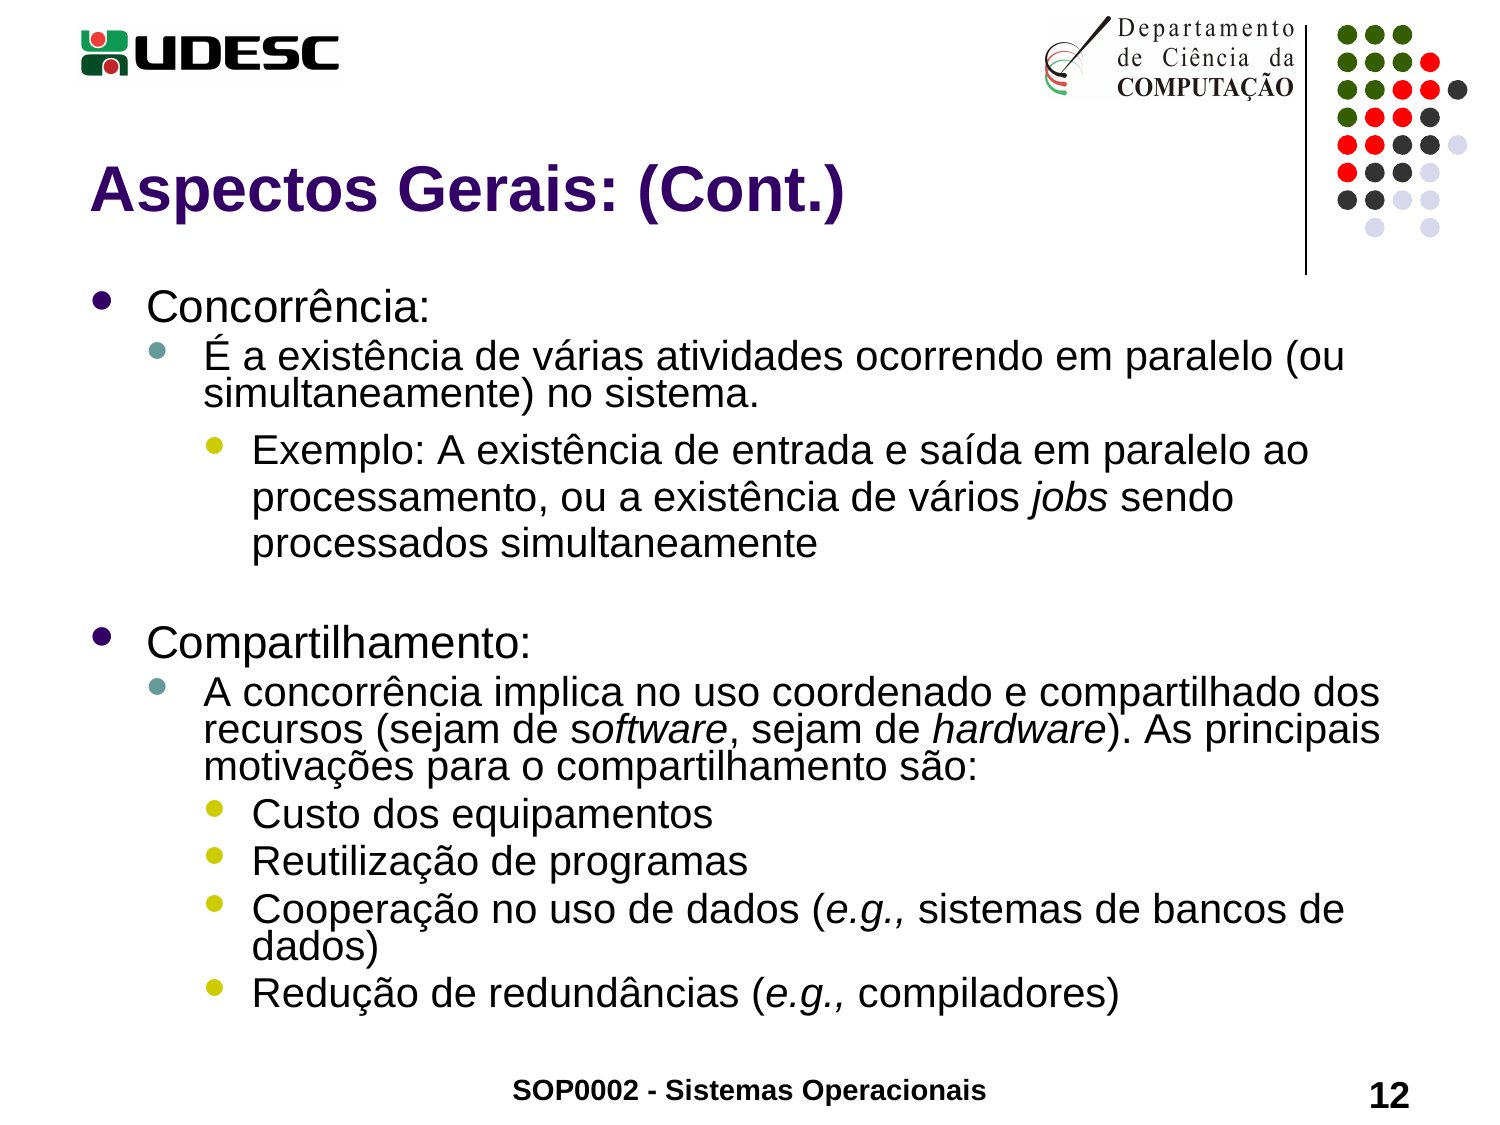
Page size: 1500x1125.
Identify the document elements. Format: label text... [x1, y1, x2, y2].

picture [74, 23, 346, 83]
list Concorrência: É a existência de várias atividades ocorrendo em paralelo (ou simultaneamente) no sistema. Exemplo: A existência de entrada e saída em paralelo ao processamento, ou a existência de vários jobs sendo processados simultaneamente Compartilhamento: A concorrência implica no uso coordenado e compartilhado dos recursos (sejam de software, sejam de hardware). As principais motivações para o compartilhamento são: Custo dos equipamentos Reutilização de programas Cooperação no uso de dados (e.g., sistemas de bancos de dados) Redução de redundâncias (e.g., compiladores) [75, 282, 1426, 1088]
title Aspectos Gerais: (Cont.) [74, 101, 1313, 233]
picture [1045, 16, 1294, 101]
